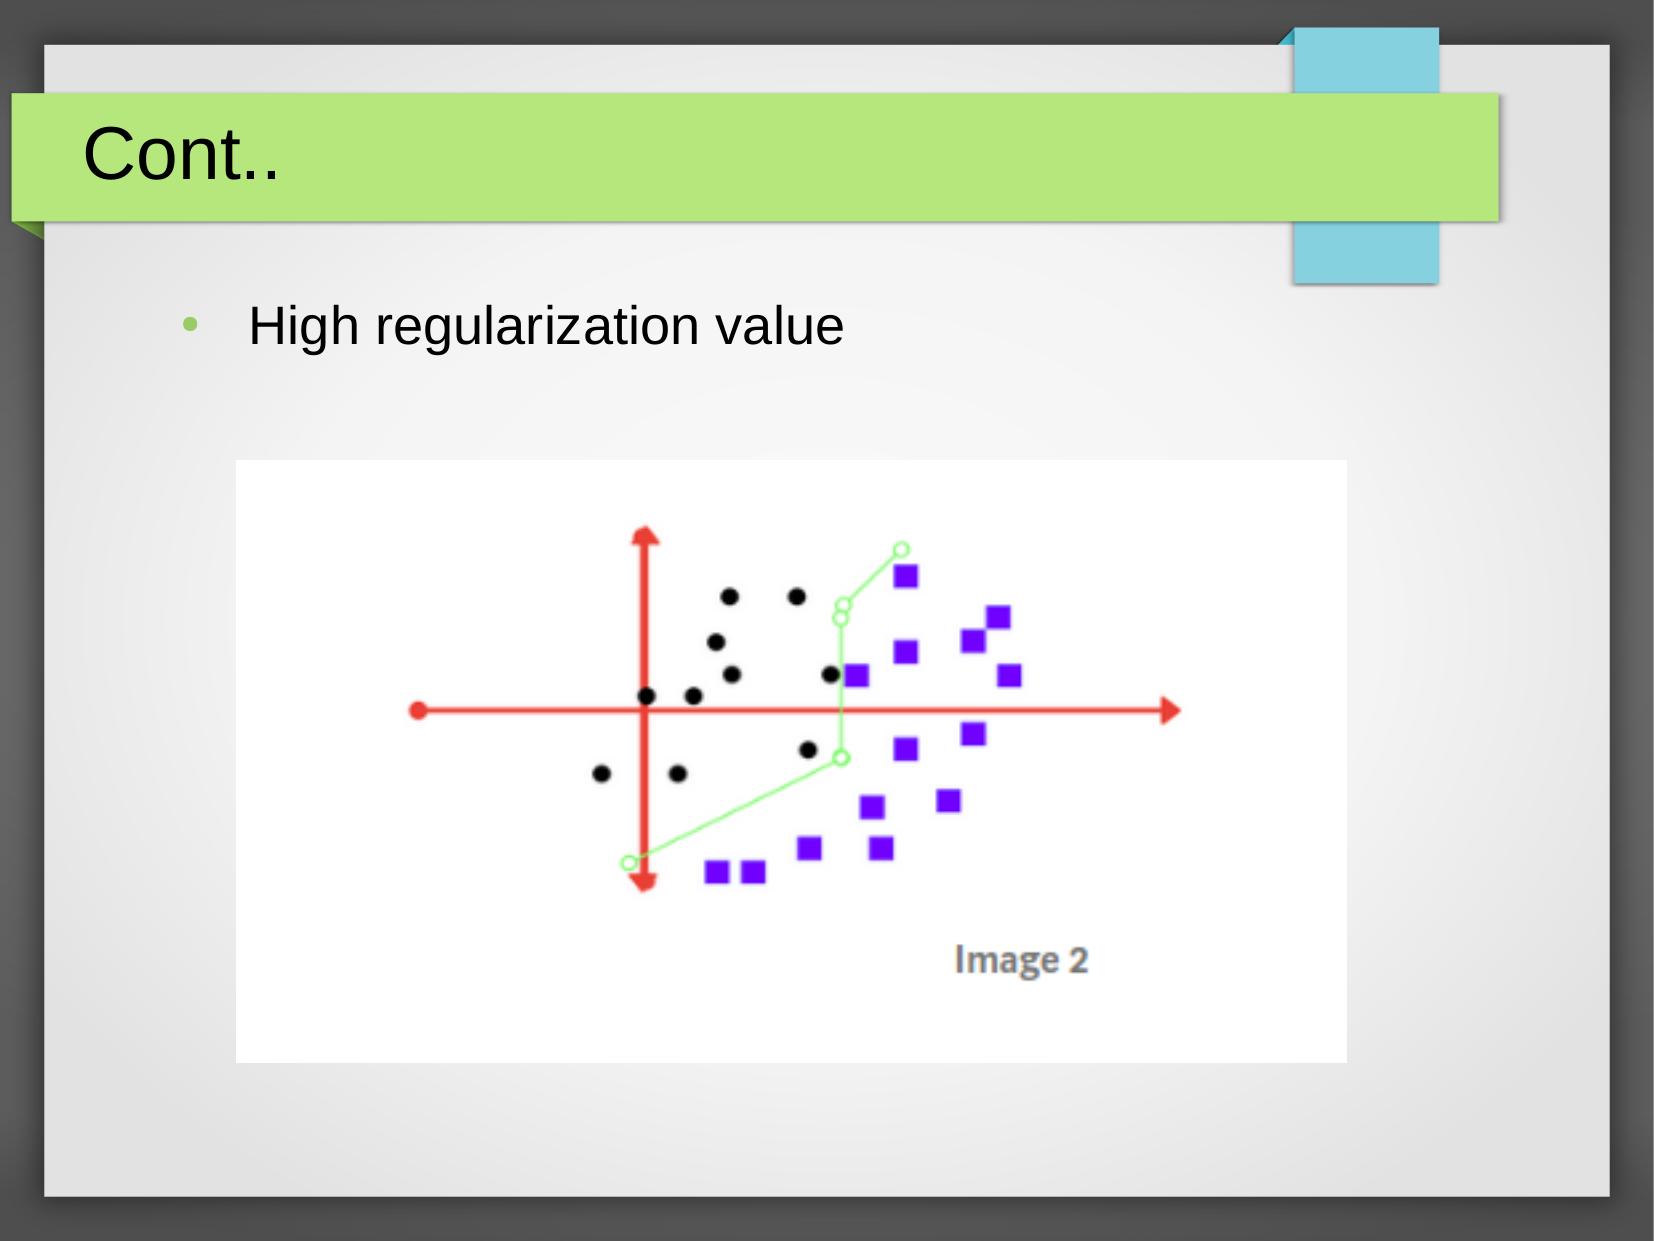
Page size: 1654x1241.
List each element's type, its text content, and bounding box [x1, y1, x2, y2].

list High regularization value [162, 295, 1491, 1015]
title Cont.. [82, 94, 1264, 213]
picture [0, 0, 1654, 1241]
